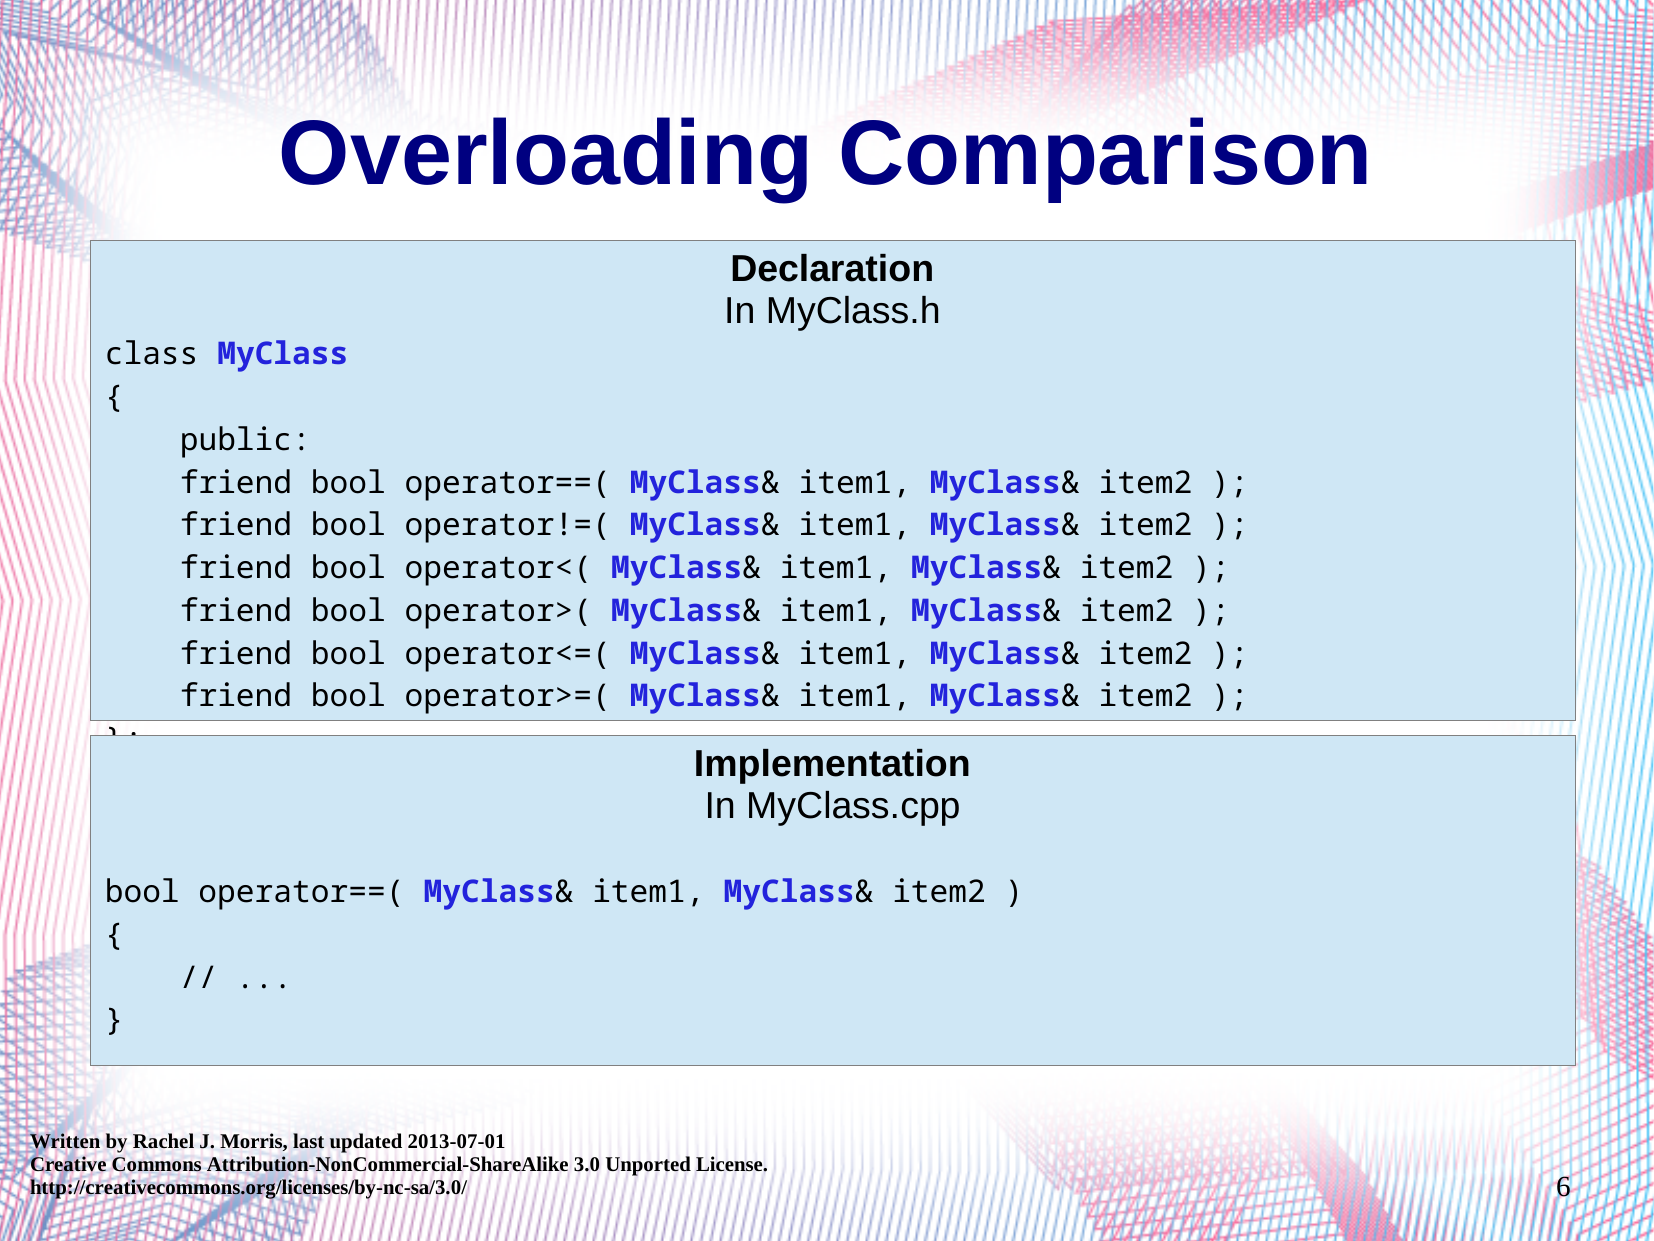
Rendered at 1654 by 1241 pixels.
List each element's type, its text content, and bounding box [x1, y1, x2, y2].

title Overloading Comparison [82, 49, 1571, 257]
text_box Implementation In MyClass.cpp bool operator==( MyClass& item1, MyClass& item2 ) { // ... } [90, 735, 1576, 1066]
picture [0, 0, 1654, 1241]
text_box Declaration In MyClass.h class MyClass { public: friend bool operator==( MyClass& item1, MyClass& item2 ); friend bool operator!=( MyClass& item1, MyClass& item2 ); friend bool operator<( MyClass& item1, MyClass& item2 ); friend bool operator>( MyClass& item1, MyClass& item2 ); friend bool operator<=( MyClass& item1, MyClass& item2 ); friend bool operator>=( MyClass& item1, MyClass& item2 ); }; [90, 240, 1576, 721]
